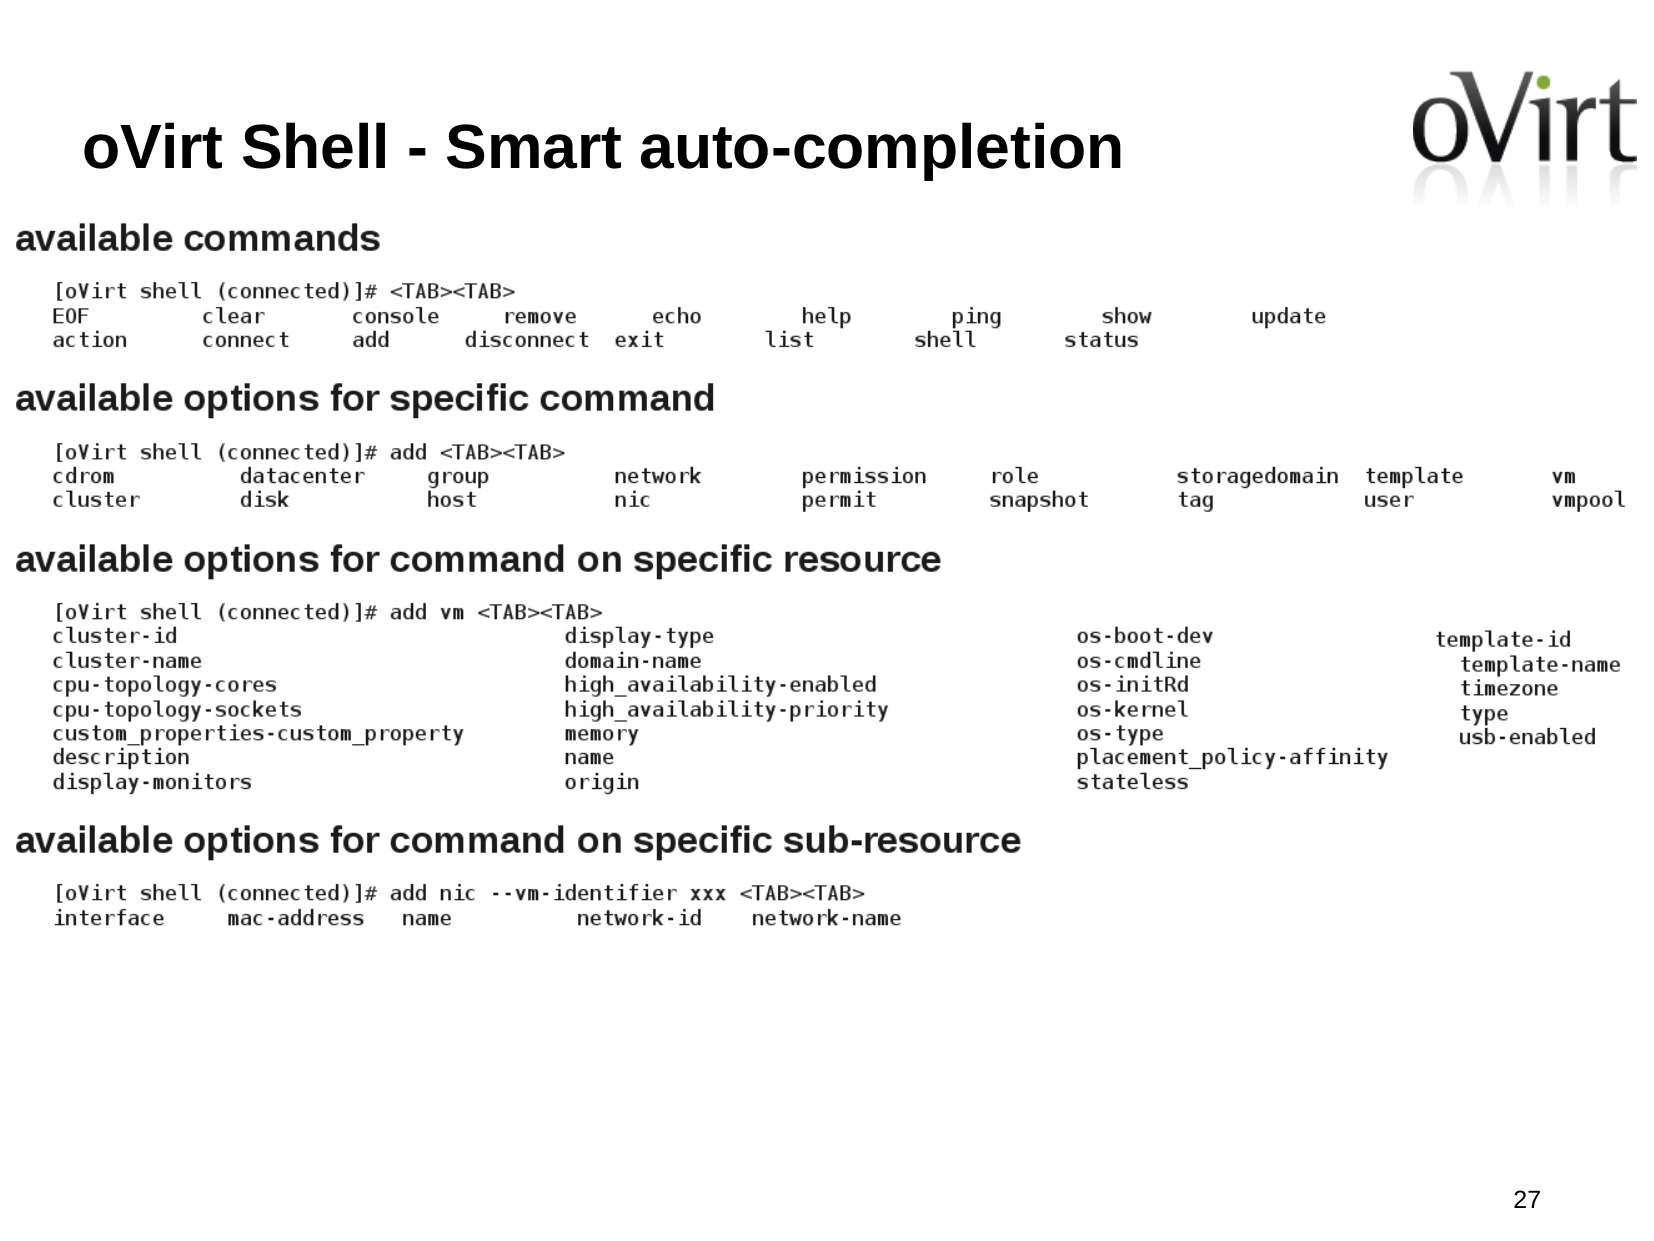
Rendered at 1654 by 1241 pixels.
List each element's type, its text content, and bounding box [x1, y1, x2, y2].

title oVirt Shell - Smart auto-completion [82, 96, 1285, 198]
picture [0, 63, 1654, 1034]
